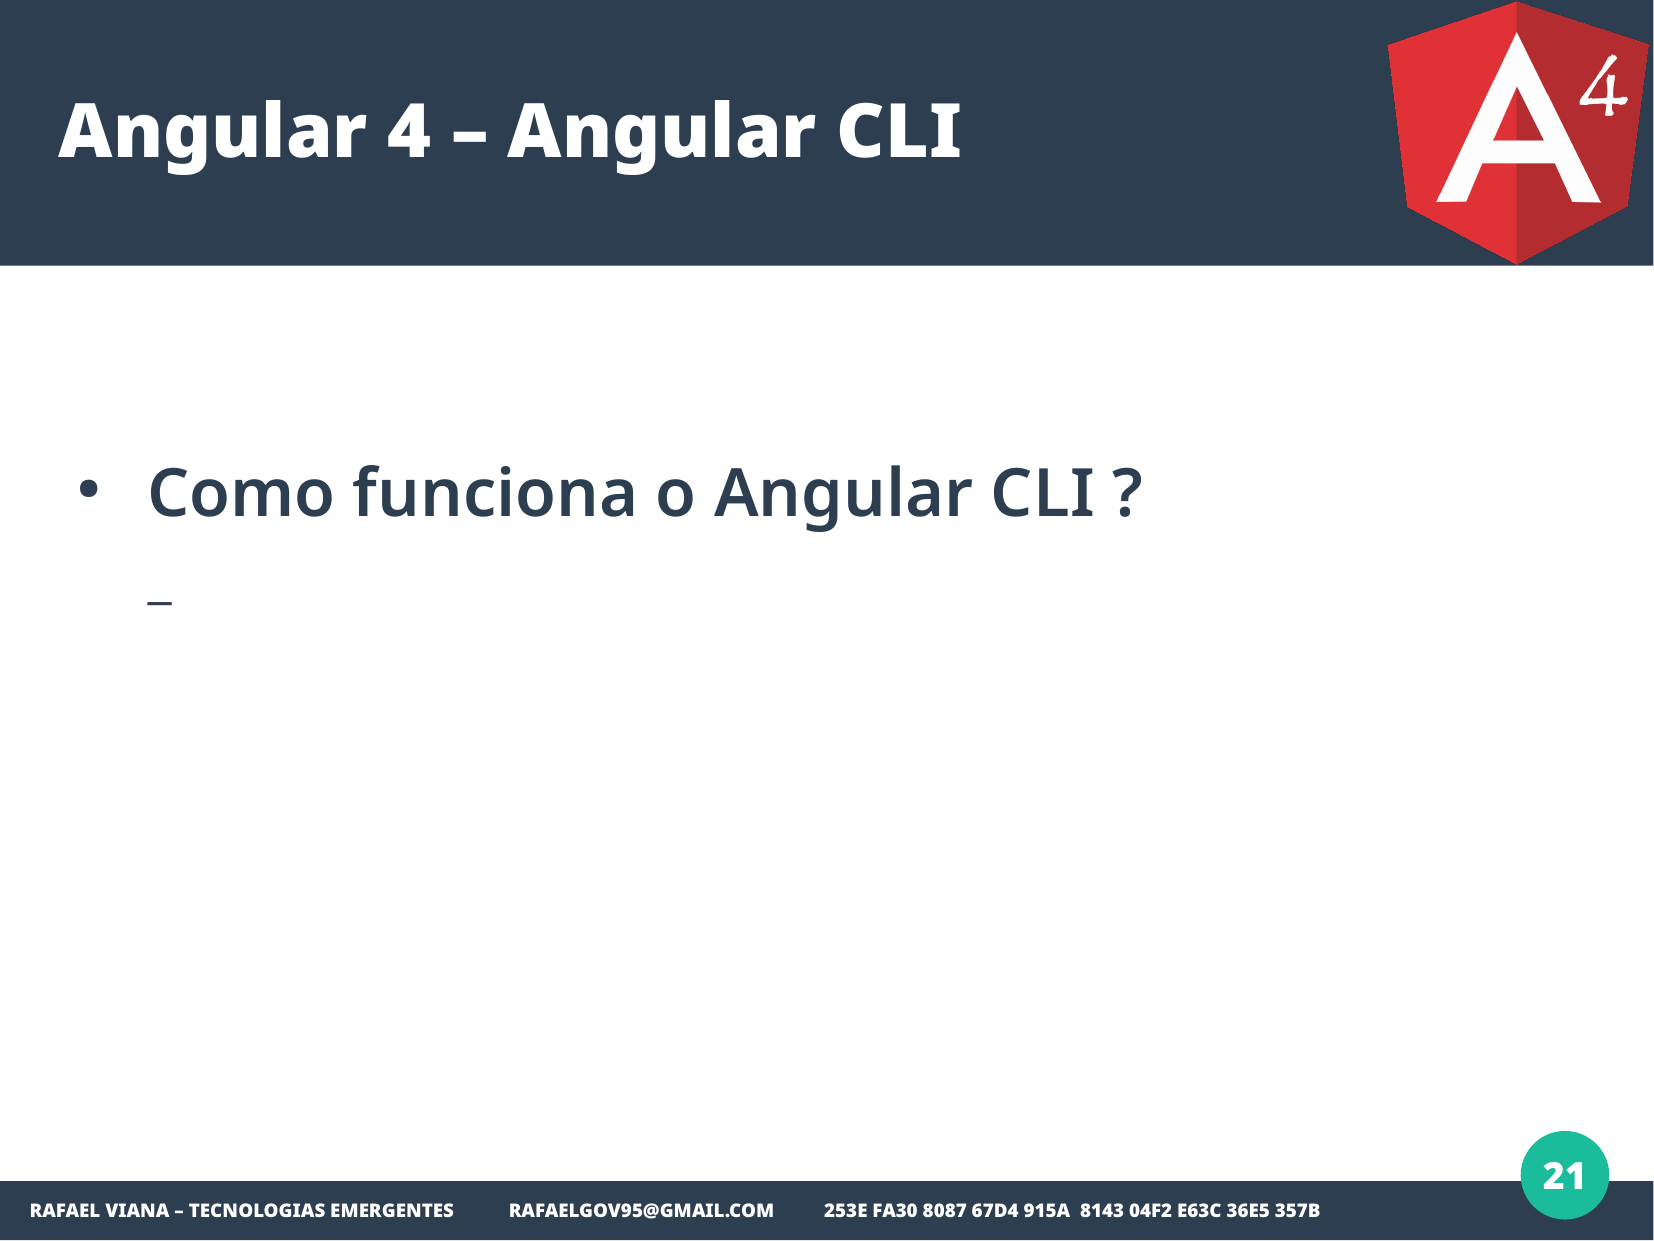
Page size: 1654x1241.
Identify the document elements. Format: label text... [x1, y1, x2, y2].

title Angular 4 – Angular CLI [59, 49, 1387, 207]
list Como funciona o Angular CLI ? [59, 324, 1595, 1152]
picture [1387, 0, 1654, 266]
text_box RAFAEL VIANA – TECNOLOGIAS EMERGENTES RAFAELGOV95@GMAIL.COM 253E FA30 8087 67D4 915A 8143 04F2 E63C 36E5 357B [29, 1181, 1654, 1241]
